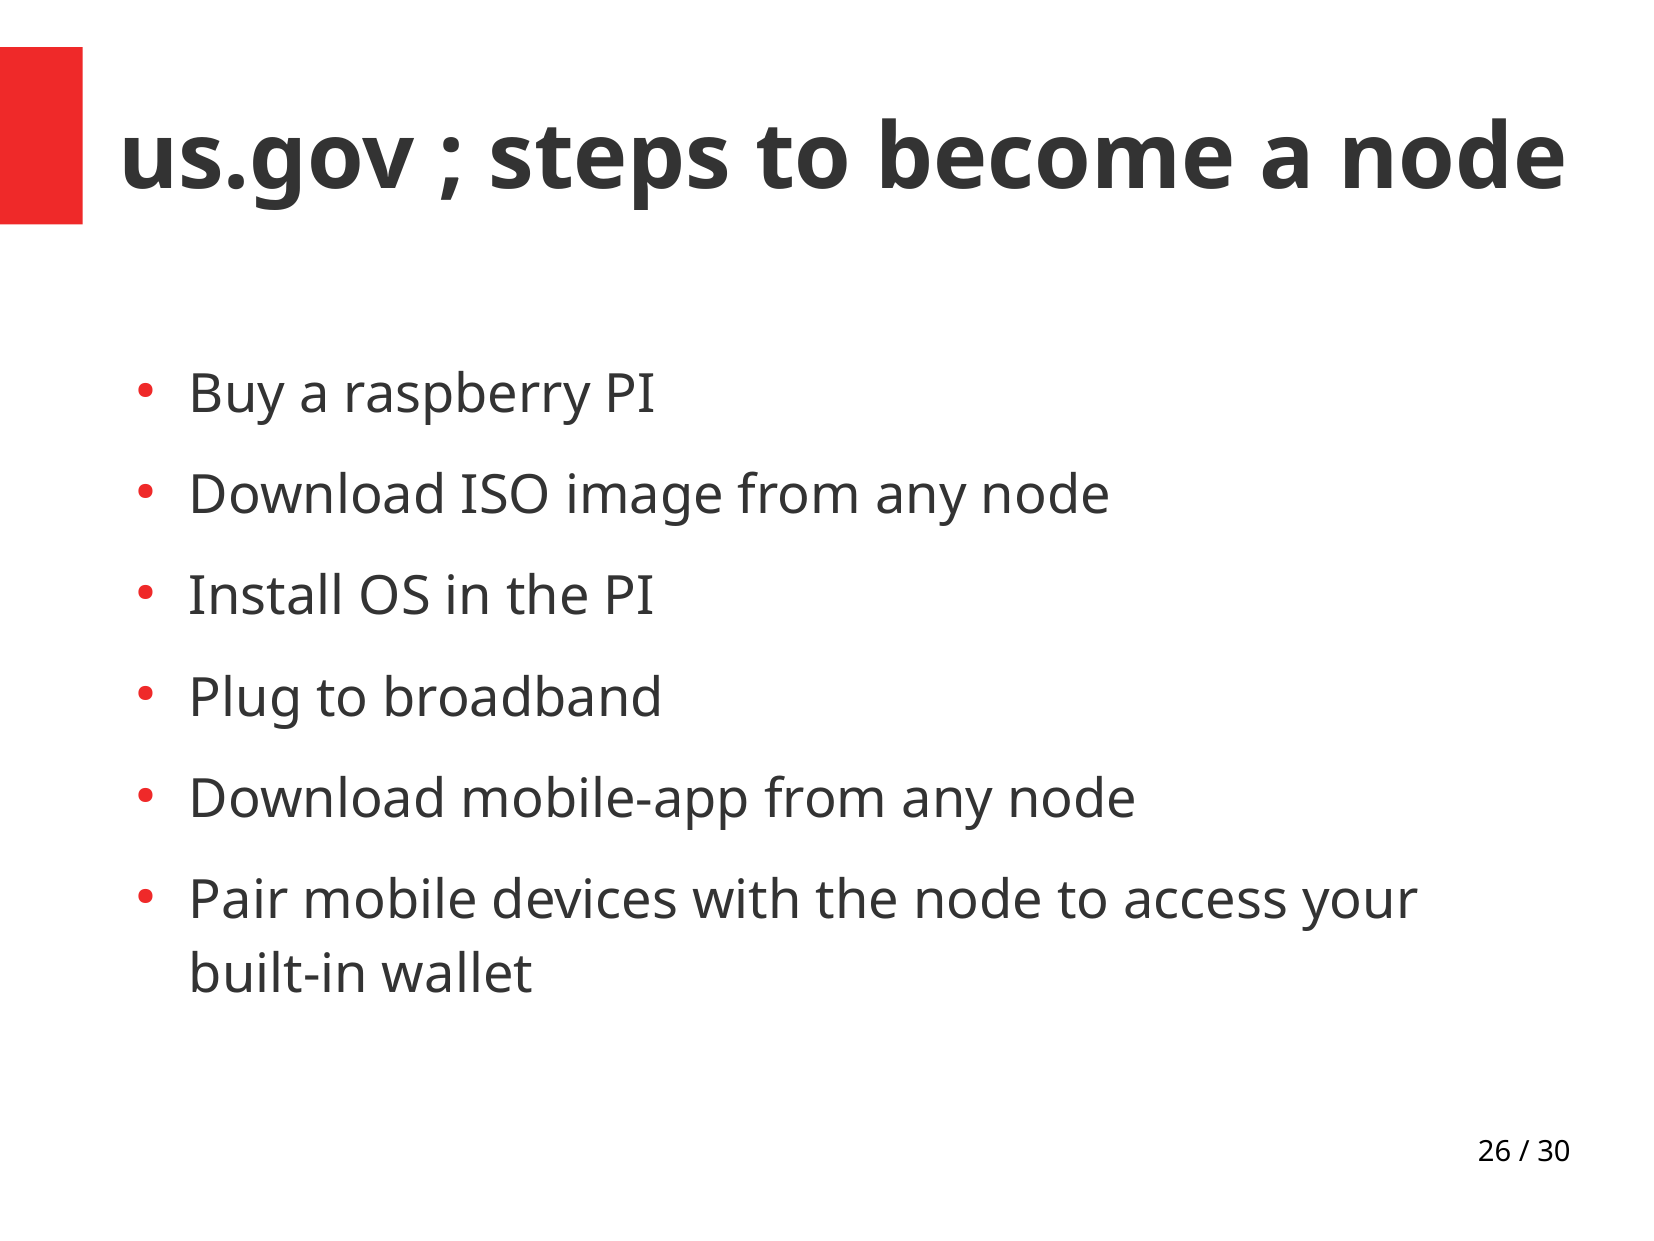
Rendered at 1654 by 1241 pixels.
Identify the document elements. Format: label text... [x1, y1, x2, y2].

list Buy a raspberry PI Download ISO image from any node Install OS in the PI Plug to broadband Download mobile-app from any node Pair mobile devices with the node to access your built-in wallet [118, 354, 1536, 1074]
title us.gov ; steps to become a node [118, 45, 1571, 260]
